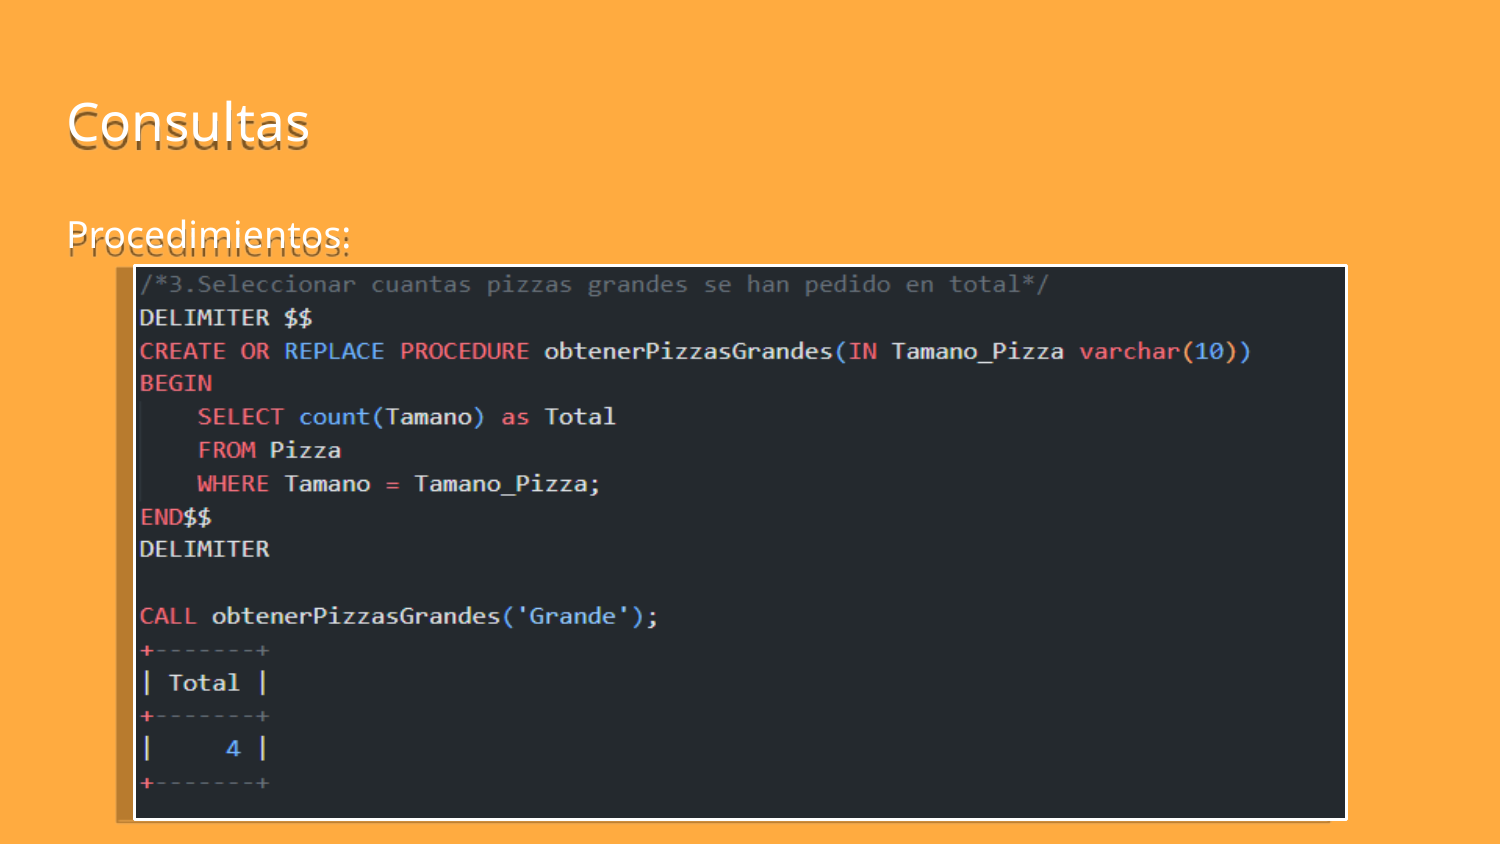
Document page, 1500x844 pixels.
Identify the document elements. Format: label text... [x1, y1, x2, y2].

list Procedimientos: [51, 189, 1449, 750]
title Consultas [51, 72, 1449, 167]
picture [135, 266, 1346, 819]
